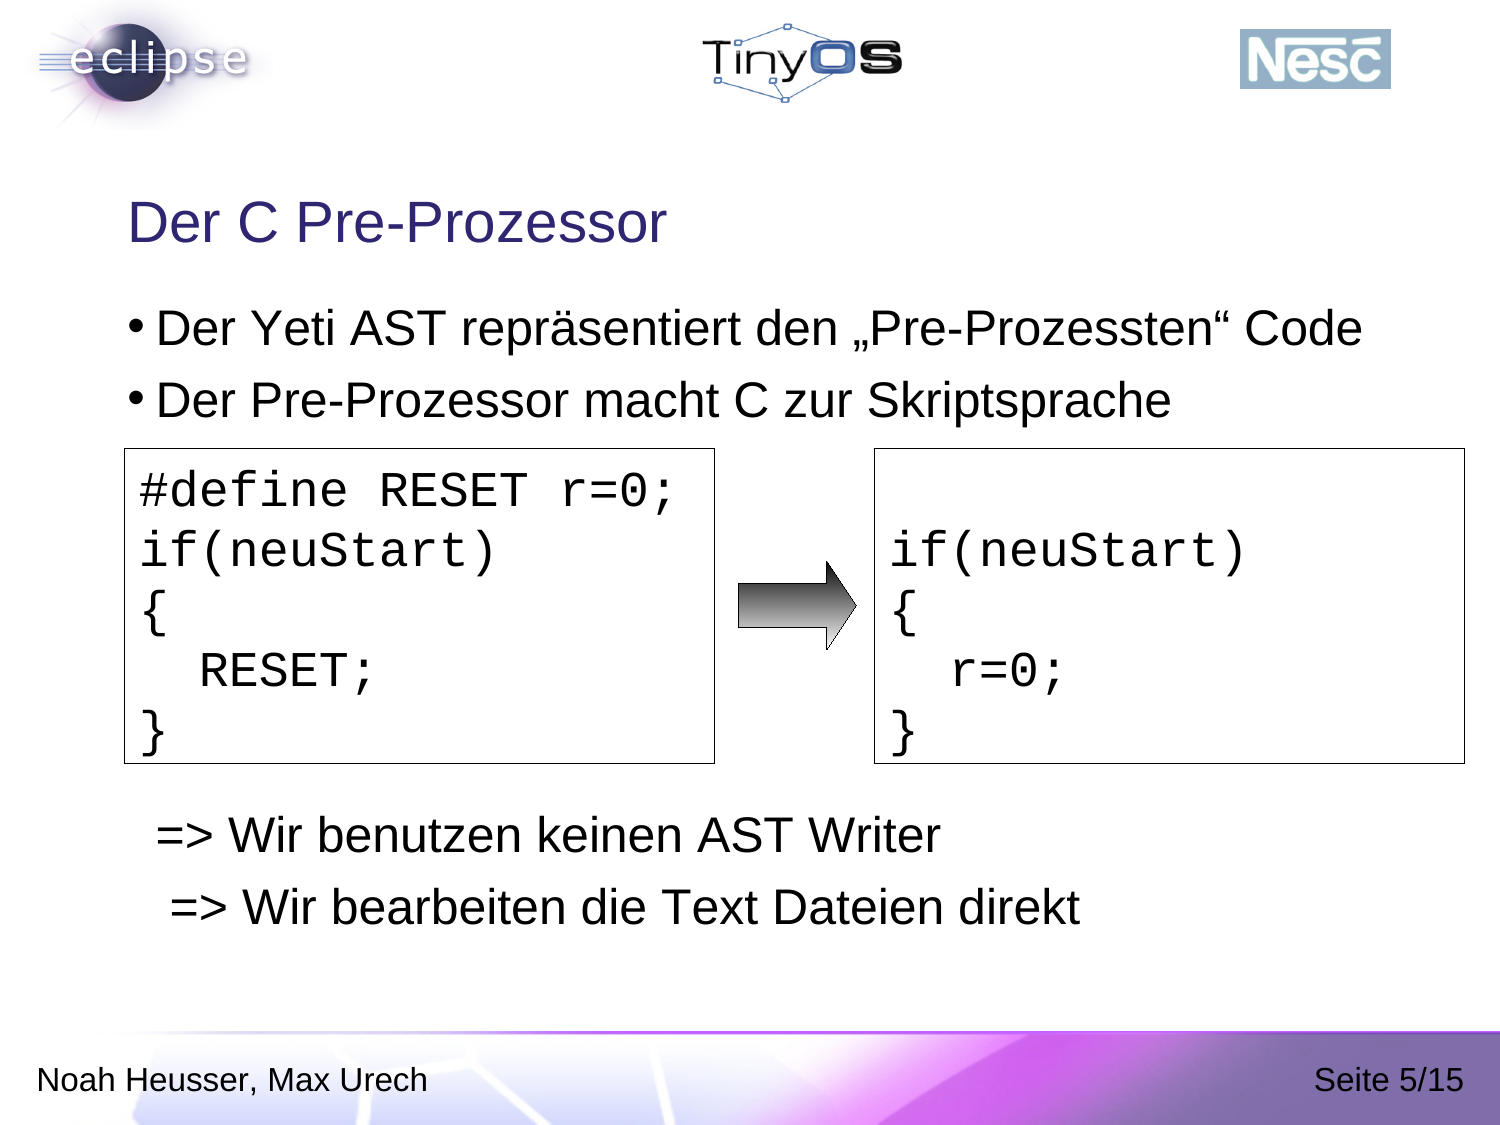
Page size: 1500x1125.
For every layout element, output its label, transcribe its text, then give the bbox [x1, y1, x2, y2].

list Der Yeti AST repräsentiert den „Pre-Prozessten“ Code Der Pre-Prozessor macht C zur Skriptsprache => Wir benutzen keinen AST Writer => Wir bearbeiten die Text Dateien direkt [112, 287, 1388, 1030]
picture [696, 23, 904, 103]
text_box #define RESET r=0; if(neuStart) { RESET; } [124, 448, 715, 764]
text_box if(neuStart) { r=0; } [874, 448, 1465, 764]
picture [0, 1031, 1500, 1125]
picture [23, 0, 273, 130]
title Der C Pre-Prozessor [112, 140, 1388, 287]
picture [1240, 29, 1391, 89]
text_box [738, 561, 857, 650]
